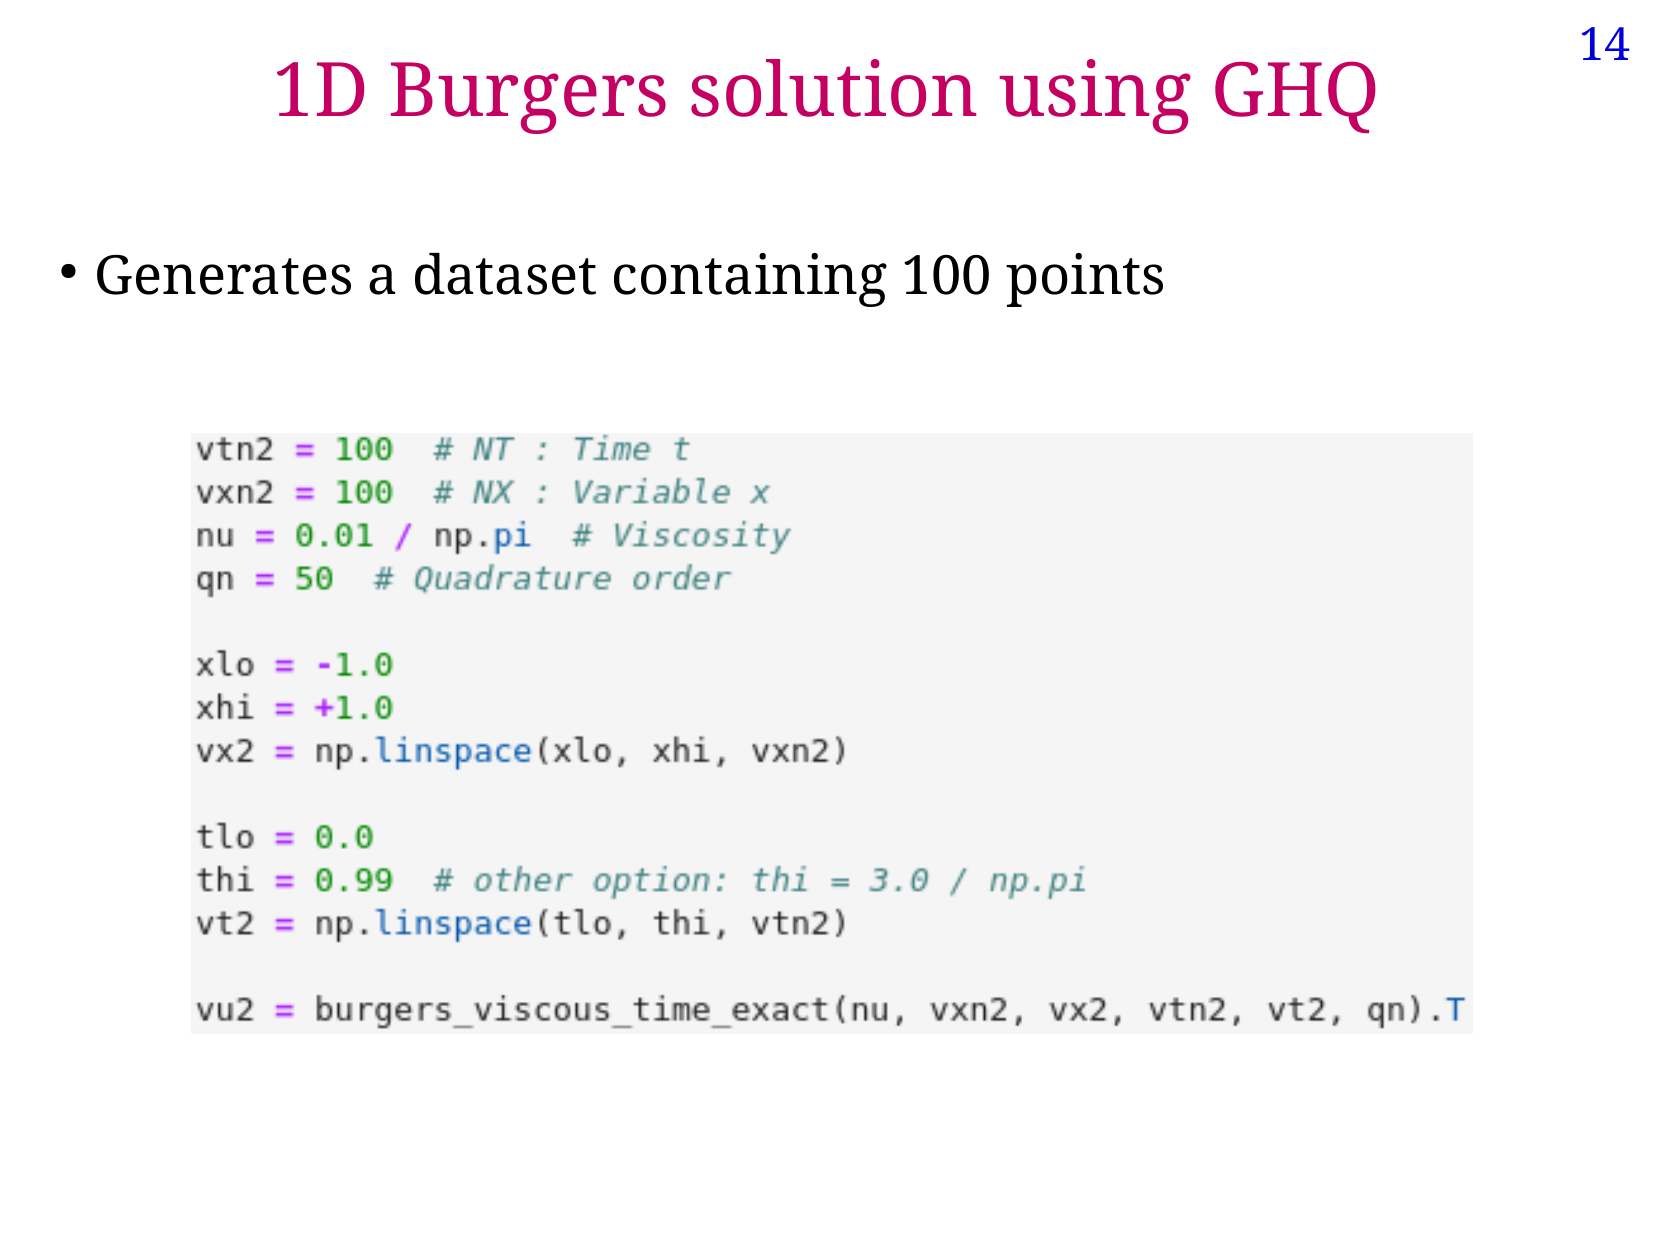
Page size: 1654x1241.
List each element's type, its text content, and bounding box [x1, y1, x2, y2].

title 1D Burgers solution using GHQ [59, 29, 1595, 148]
list Generates a dataset containing 100 points [59, 236, 1595, 1211]
picture [191, 433, 1473, 1034]
